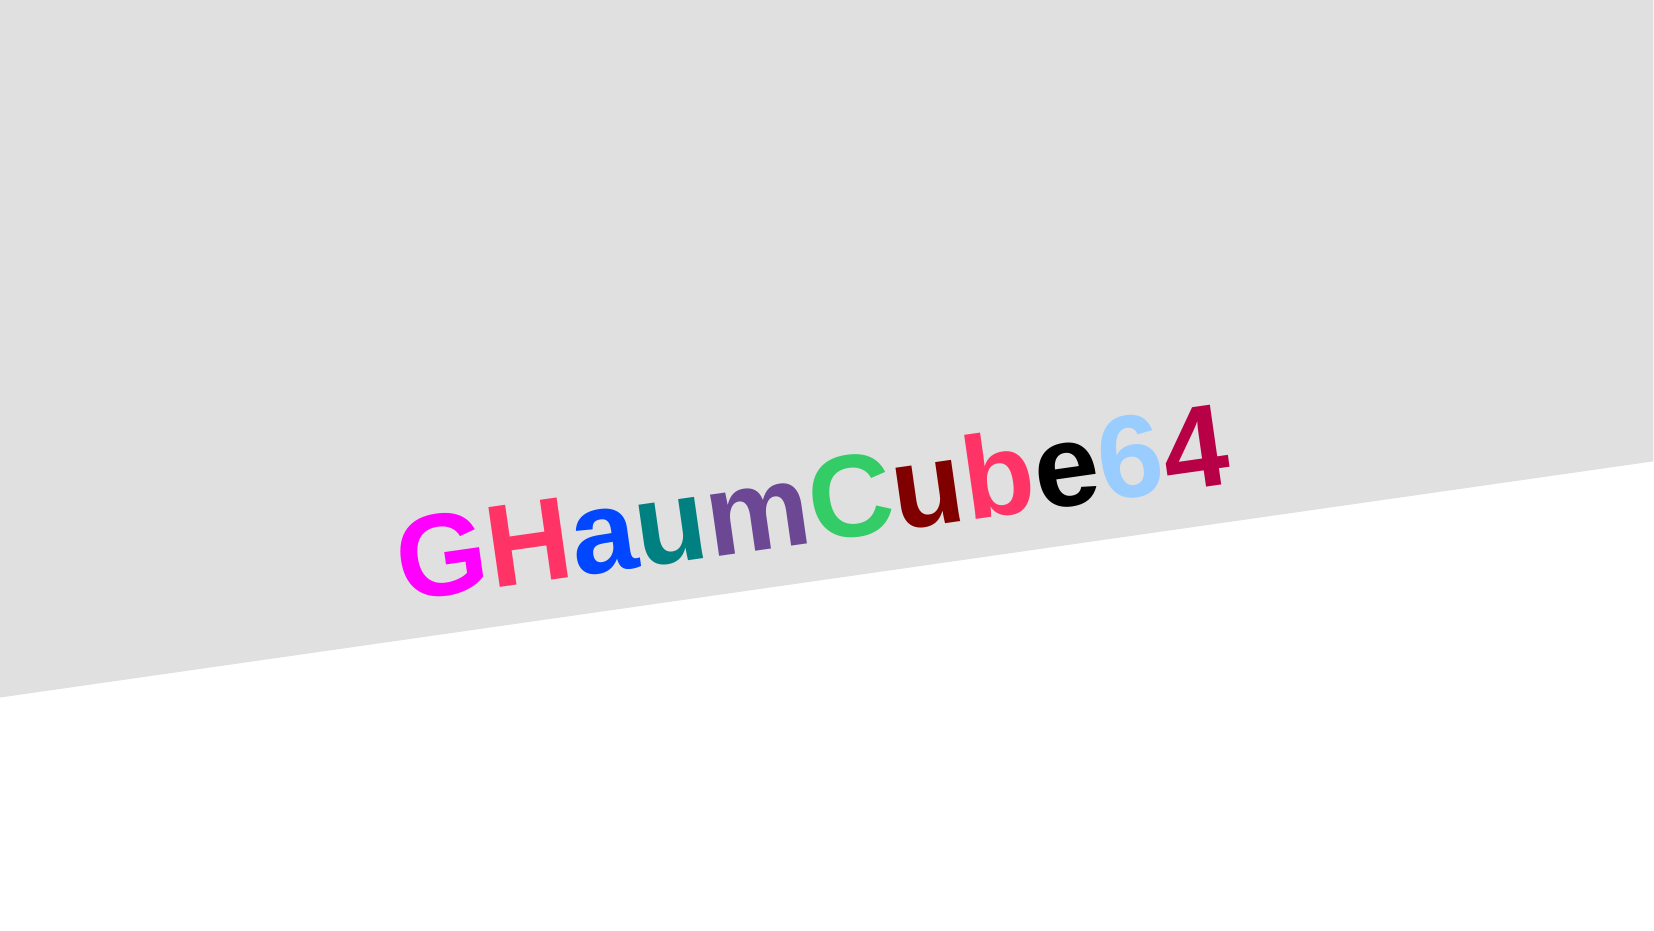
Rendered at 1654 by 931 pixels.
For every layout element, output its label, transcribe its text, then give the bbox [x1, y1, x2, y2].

text_box [100, 478, 1546, 782]
title GHaumCube64 [62, 267, 1562, 737]
